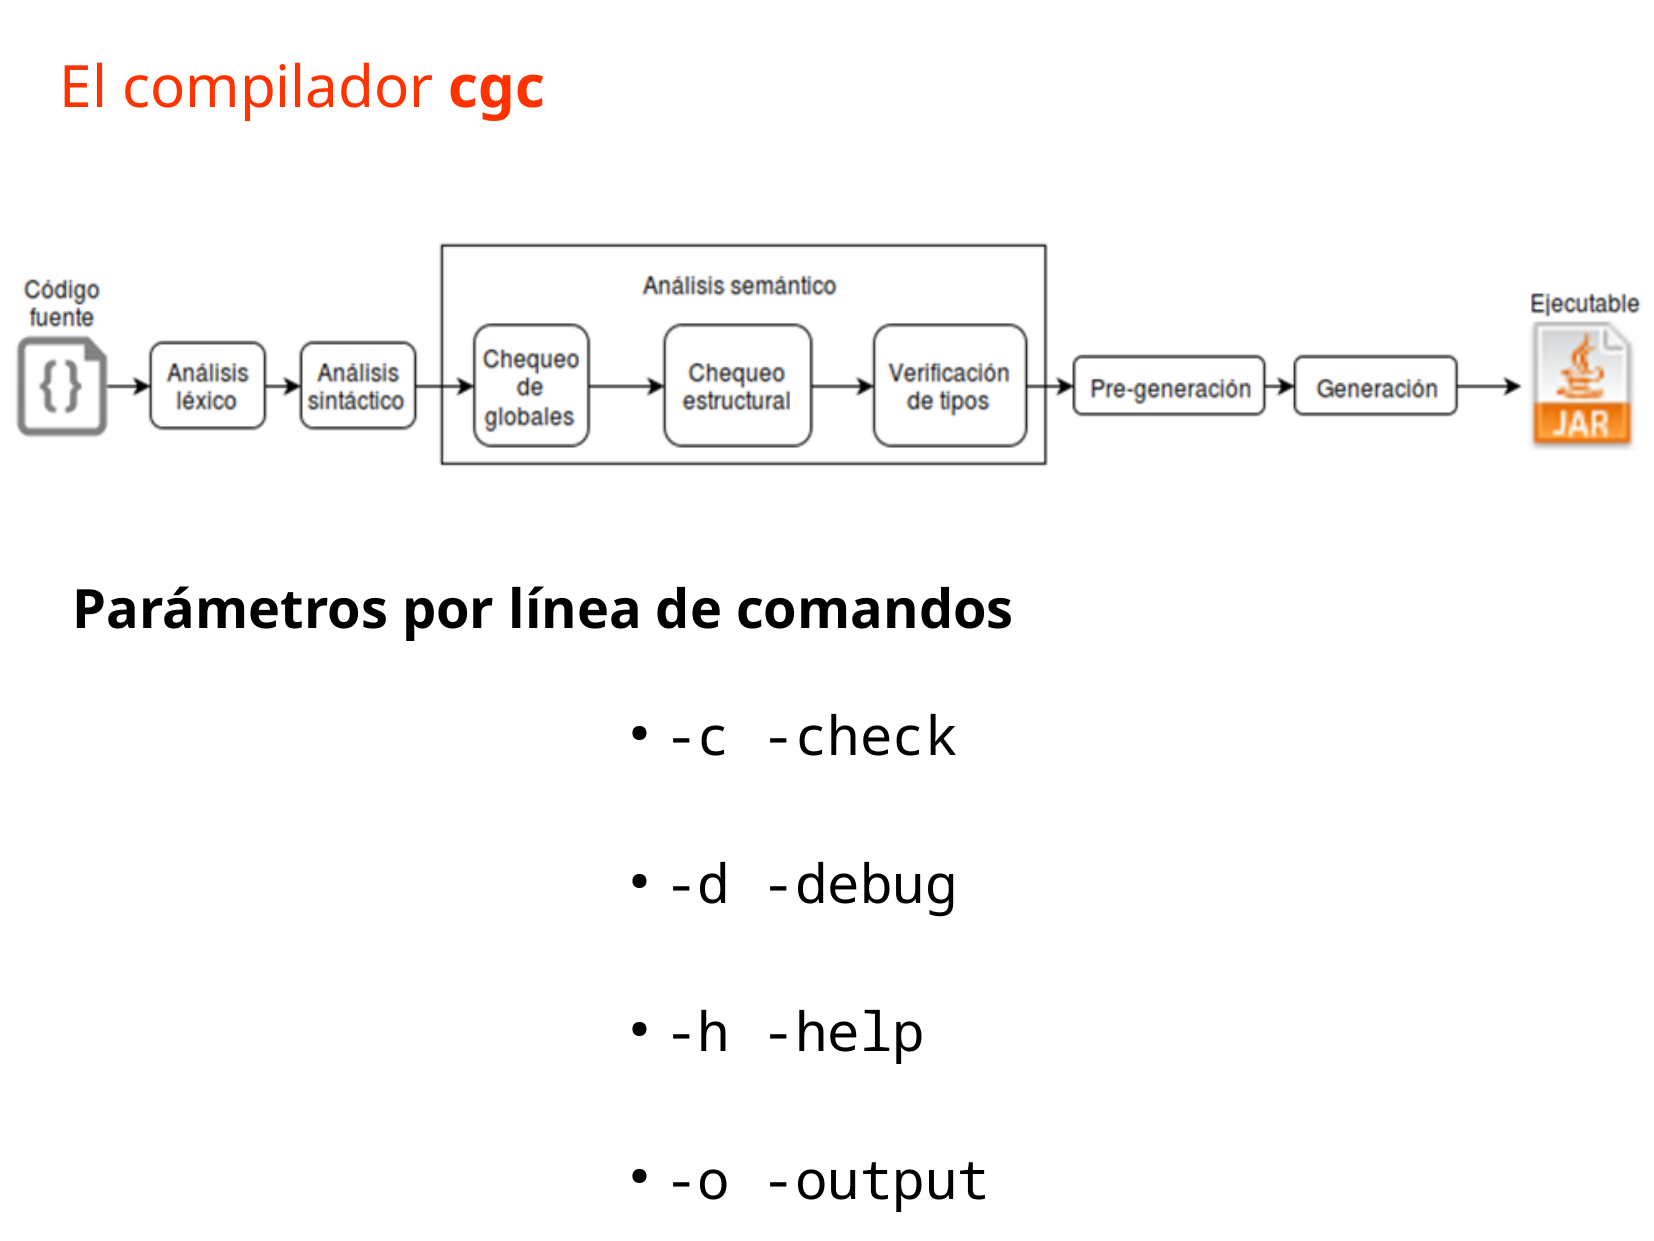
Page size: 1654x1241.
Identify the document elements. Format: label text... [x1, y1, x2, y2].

text_box Parámetros por línea de comandos [57, 563, 1225, 644]
picture [13, 233, 1653, 481]
text_box El compilador cgc [45, 38, 1591, 139]
text_box -c -check -d -debug -h -help -o -output [615, 690, 1006, 1162]
